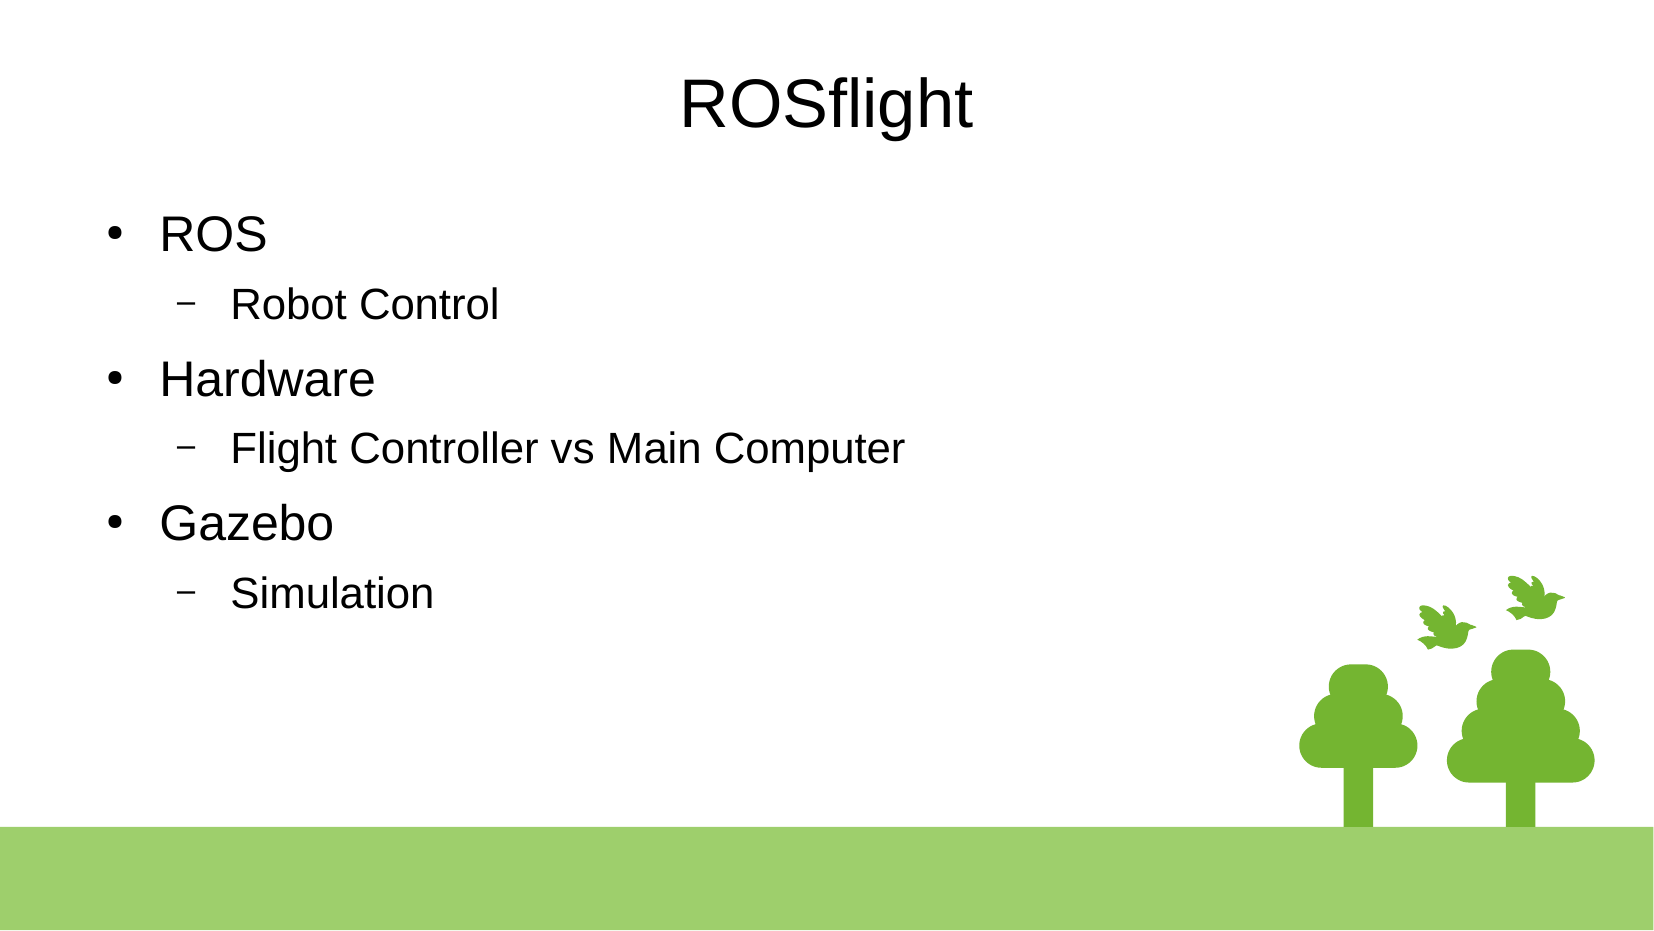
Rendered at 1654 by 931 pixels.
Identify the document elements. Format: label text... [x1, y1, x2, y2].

list ROS Robot Control Hardware Flight Controller vs Main Computer Gazebo Simulation [88, 206, 1565, 739]
title ROSflight [88, 29, 1565, 178]
